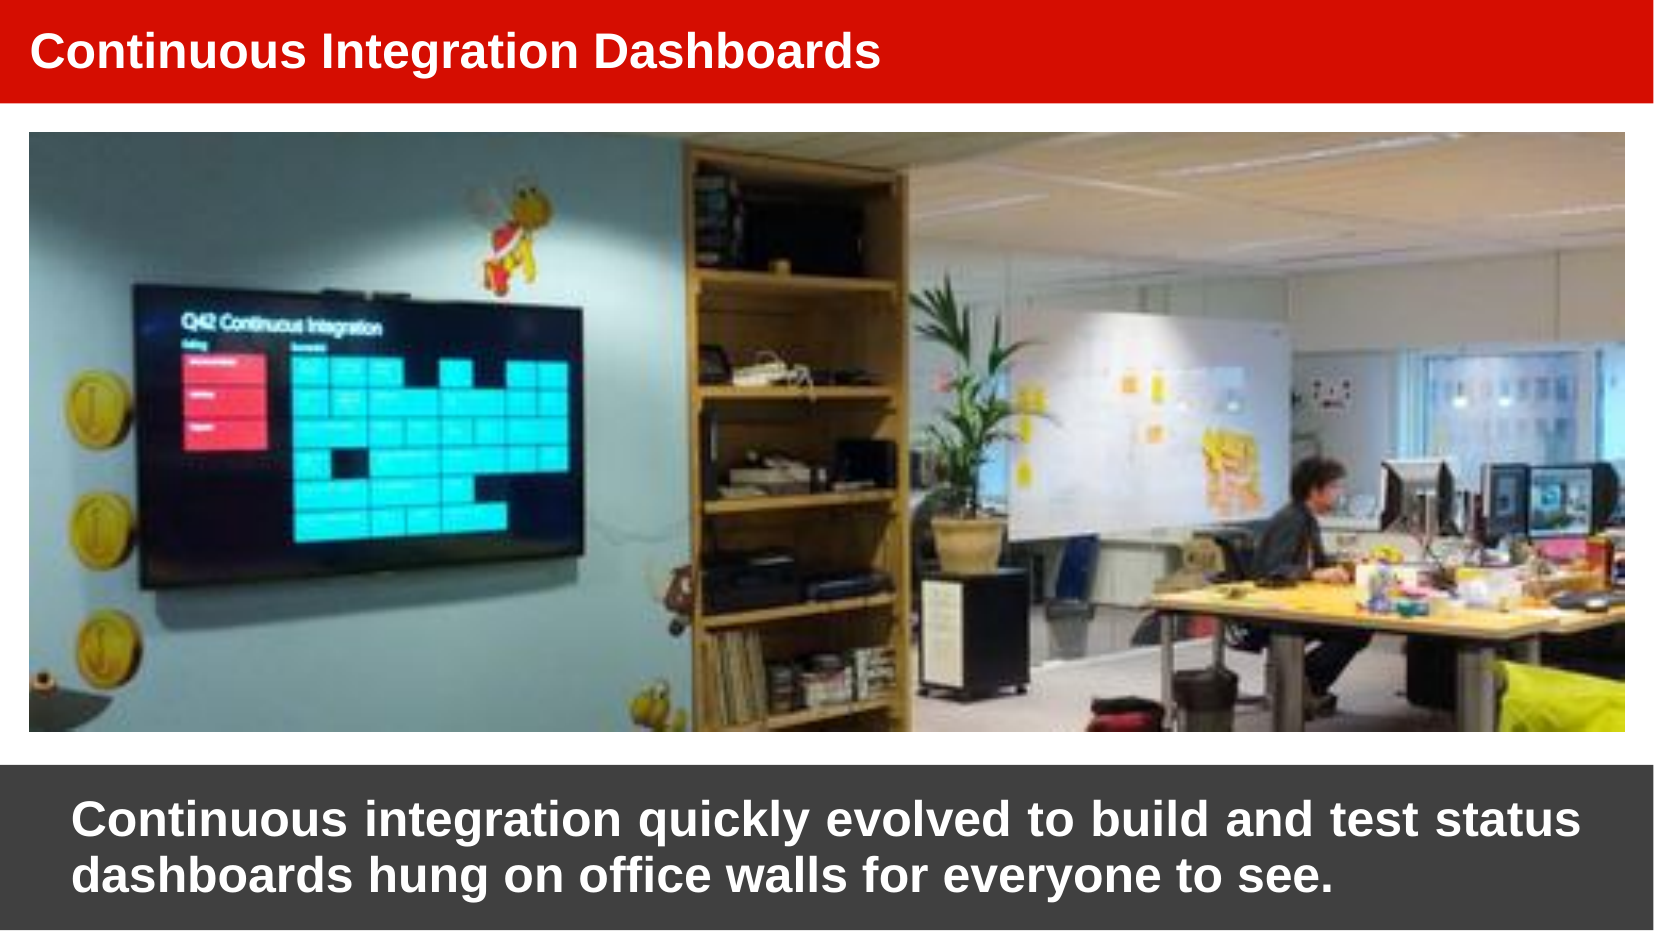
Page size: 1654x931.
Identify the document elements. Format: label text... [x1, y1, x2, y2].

title Continuous Integration Dashboards [0, 0, 1654, 104]
list Continuous integration quickly evolved to build and test status dashboards hung on office walls for everyone to see. [0, 764, 1654, 931]
picture [29, 132, 1625, 732]
